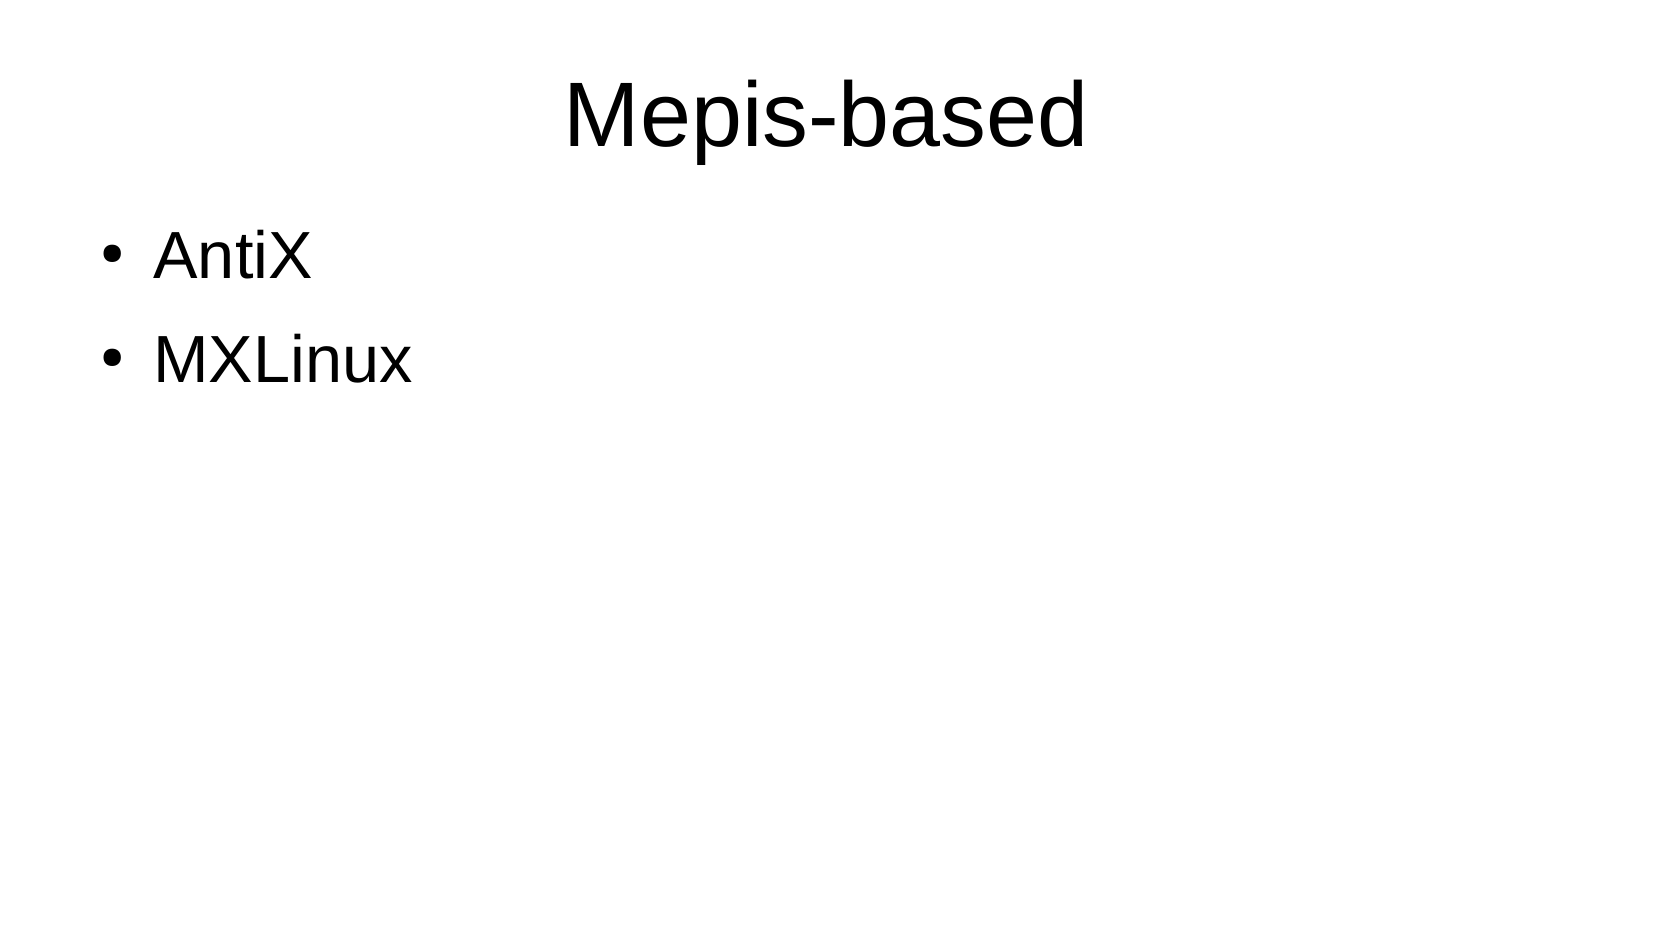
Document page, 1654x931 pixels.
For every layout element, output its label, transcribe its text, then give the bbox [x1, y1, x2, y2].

list AntiX MXLinux [82, 217, 1571, 758]
title Mepis-based [82, 37, 1571, 193]
